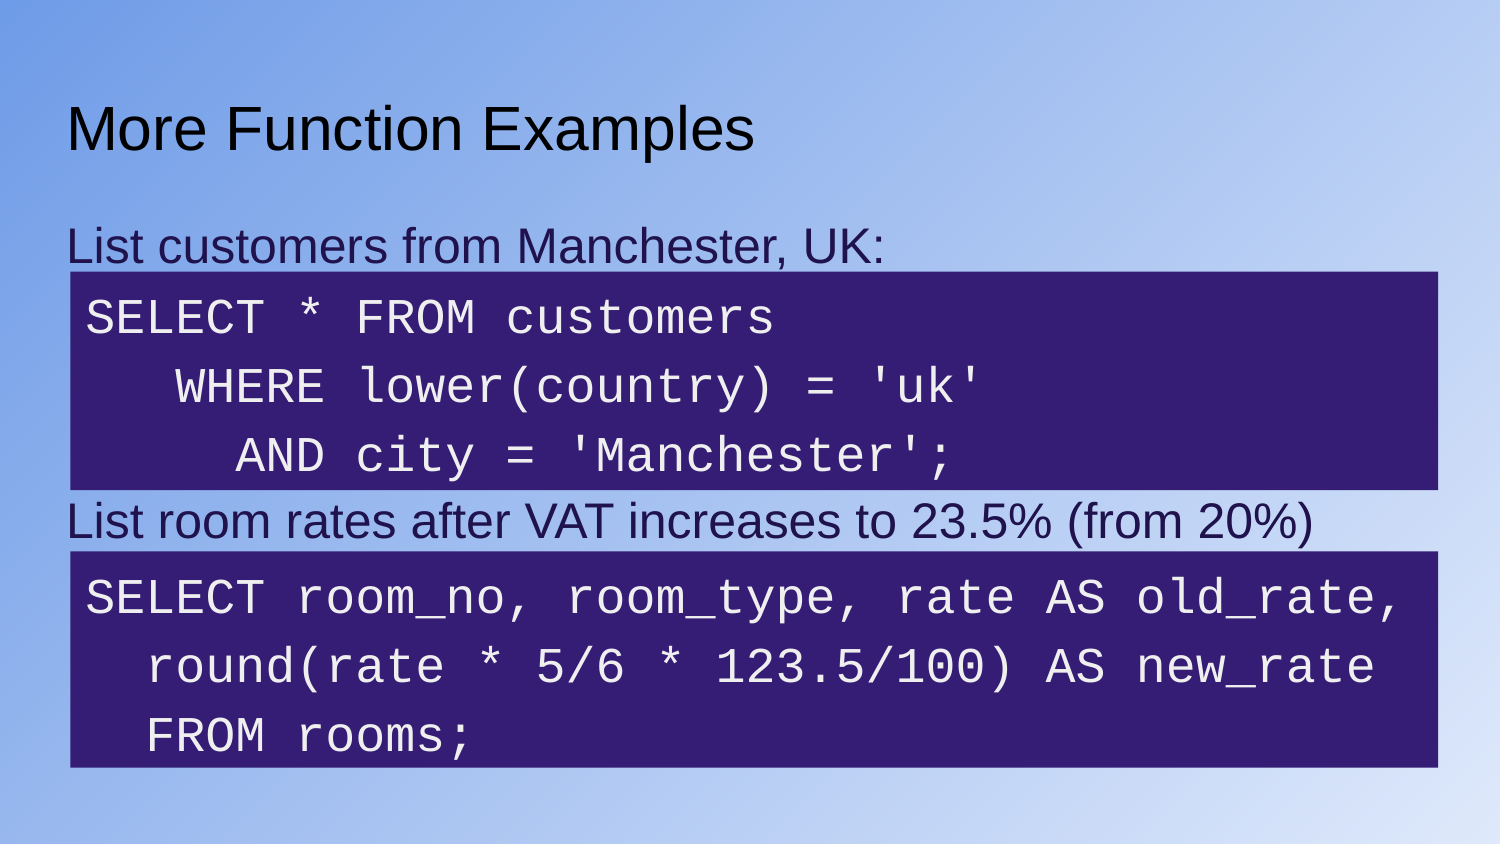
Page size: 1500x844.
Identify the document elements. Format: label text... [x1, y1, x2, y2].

text_box SELECT * FROM customers WHERE lower(country) = 'uk' AND city = 'Manchester'; [70, 271, 1439, 491]
title More Function Examples [51, 72, 1449, 167]
list List customers from Manchester, UK: List room rates after VAT increases to 23.5% (from 20%) [51, 189, 1449, 750]
text_box SELECT room_no, room_type, rate AS old_rate, round(rate * 5/6 * 123.5/100) AS new_rate FROM rooms; [70, 551, 1439, 768]
